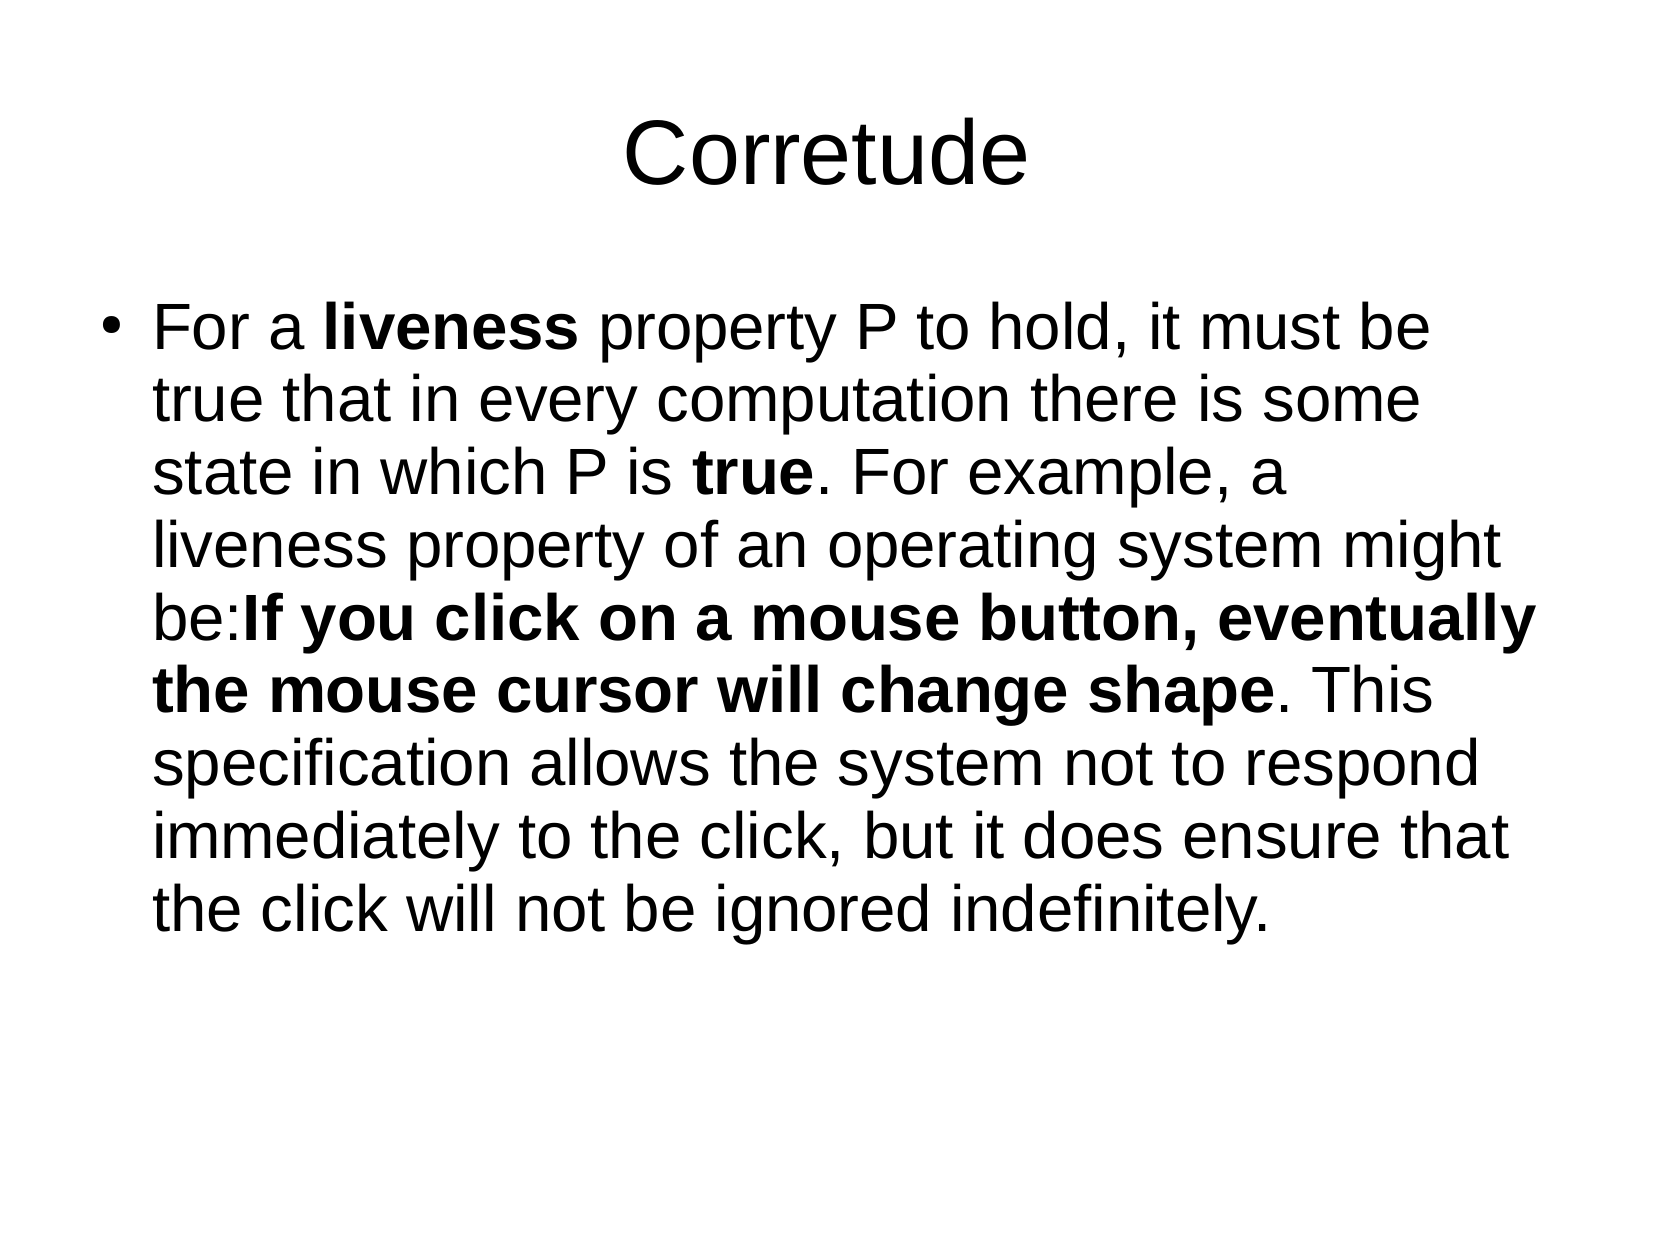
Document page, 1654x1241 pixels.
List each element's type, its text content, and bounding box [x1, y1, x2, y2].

list For a liveness property P to hold, it must be true that in every computation there is some state in which P is true. For example, a liveness property of an operating system might be:If you click on a mouse button, eventually the mouse cursor will change shape. This specification allows the system not to respond immediately to the click, but it does ensure that the click will not be ignored indefinitely. [82, 290, 1538, 1010]
title Corretude [82, 49, 1571, 257]
